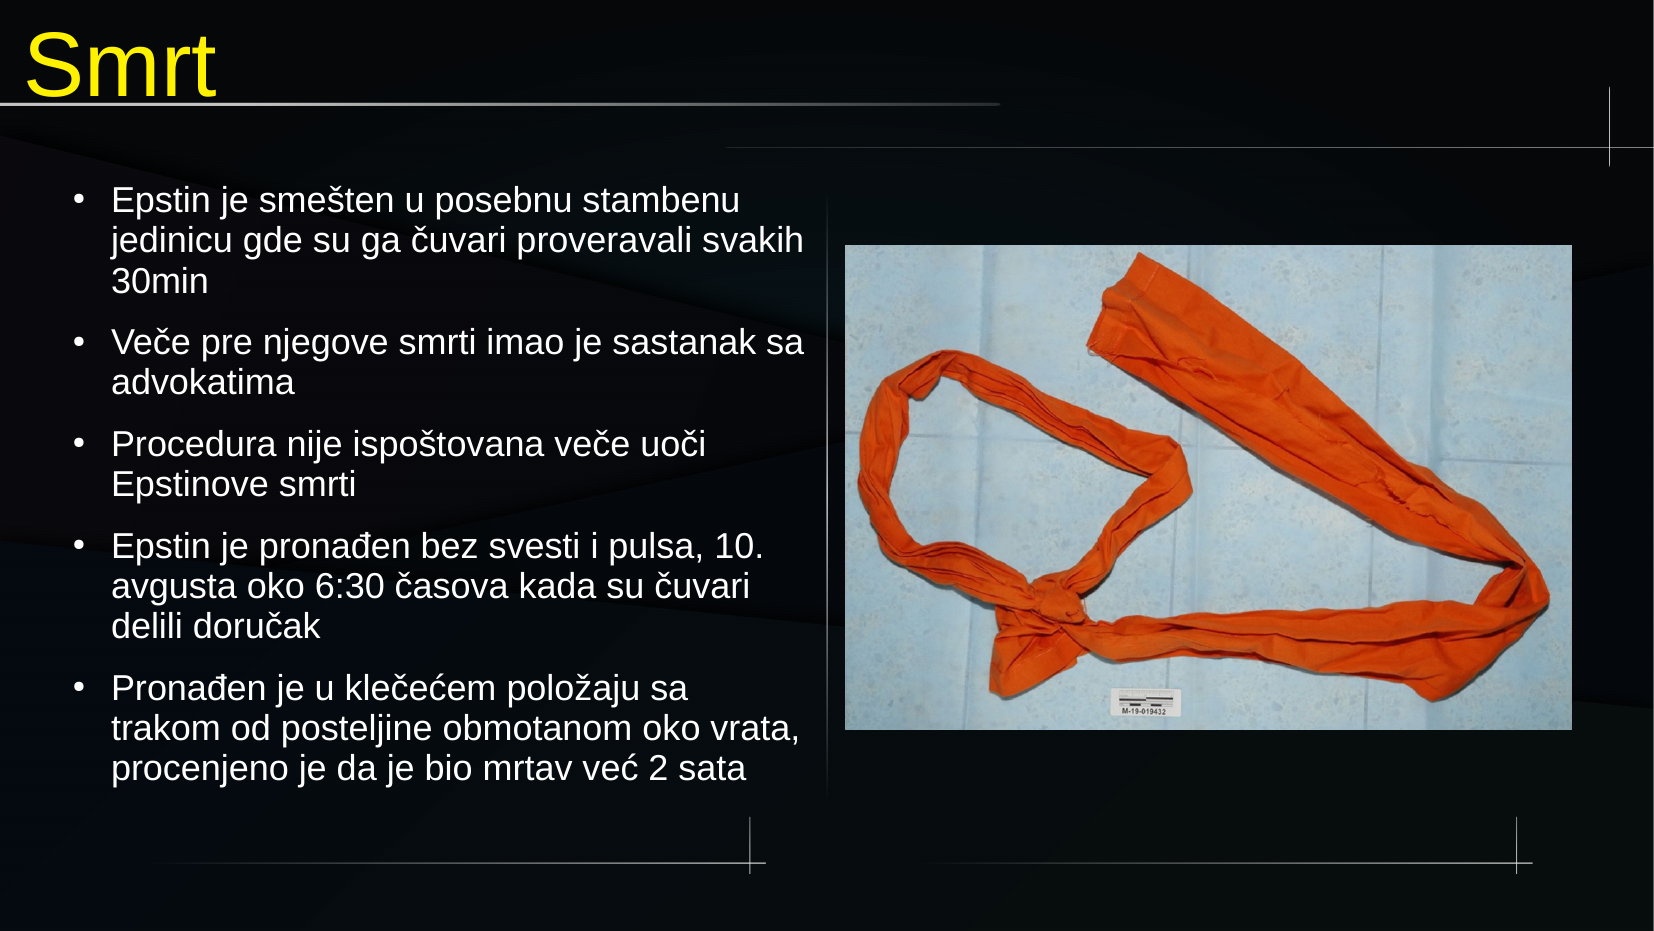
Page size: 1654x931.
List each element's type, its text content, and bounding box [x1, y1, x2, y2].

list Epstin je smešten u posebnu stambenu jedinicu gde su ga čuvari proveravali svakih 30min Veče pre njegove smrti imao je sastanak sa advokatima Procedura nije ispoštovana veče uoči Epstinove smrti Epstin je pronađen bez svesti i pulsa, 10. avgusta oko 6:30 časova kada su čuvari delili doručak Pronađen je u klečećem položaju sa trakom od posteljine obmotanom oko vrata, procenjeno je da je bio mrtav već 2 sata [60, 180, 809, 826]
picture [0, 0, 1654, 931]
title Smrt [23, 11, 1589, 119]
